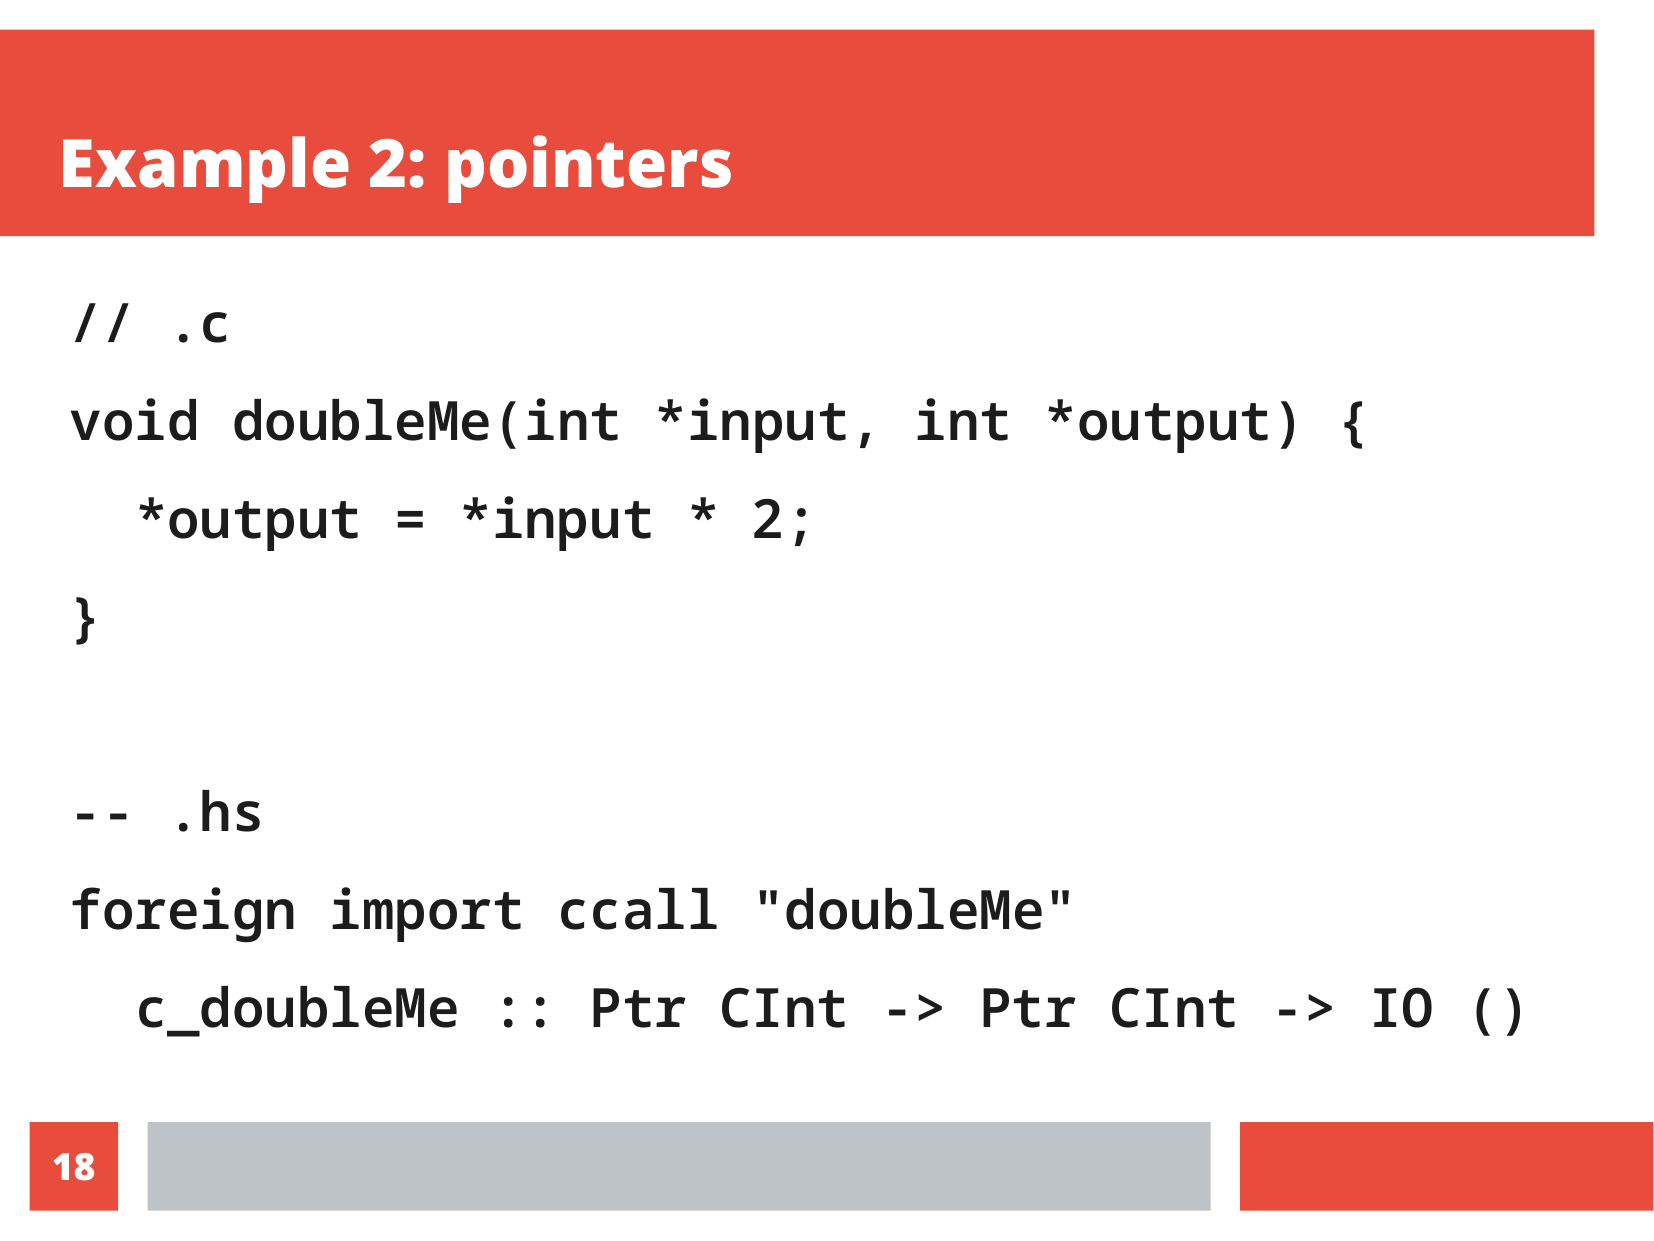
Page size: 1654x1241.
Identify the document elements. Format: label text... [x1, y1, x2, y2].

list // .c void doubleMe(int *input, int *output) { *output = *input * 2; } -- .hs foreign import ccall "doubleMe" c_doubleMe :: Ptr CInt -> Ptr CInt -> IO () [70, 285, 1576, 1051]
title Example 2: pointers [59, 59, 1595, 207]
